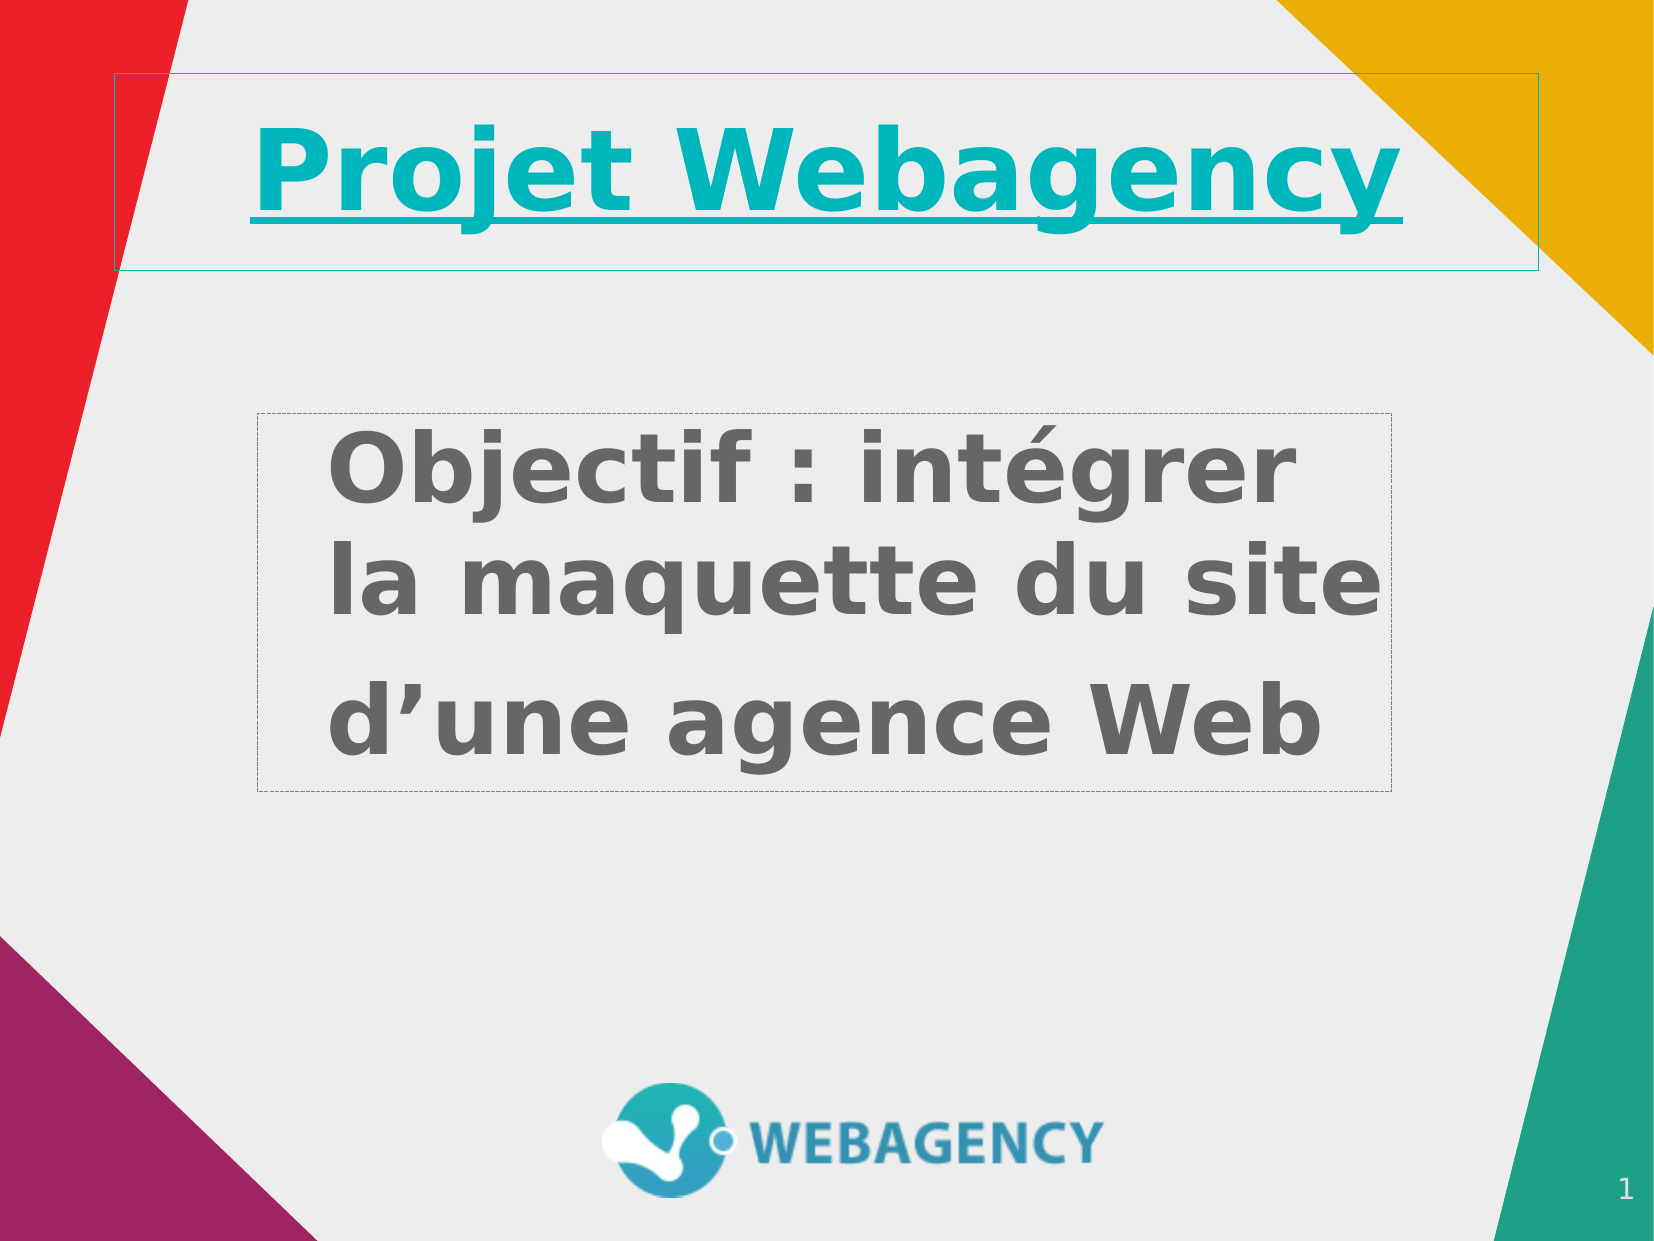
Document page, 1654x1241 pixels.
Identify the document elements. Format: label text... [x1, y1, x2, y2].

title Projet Webagency [114, 73, 1539, 271]
list Objectif : intégrer la maquette du site d’une agence Web [257, 413, 1392, 792]
picture [602, 1083, 1123, 1198]
